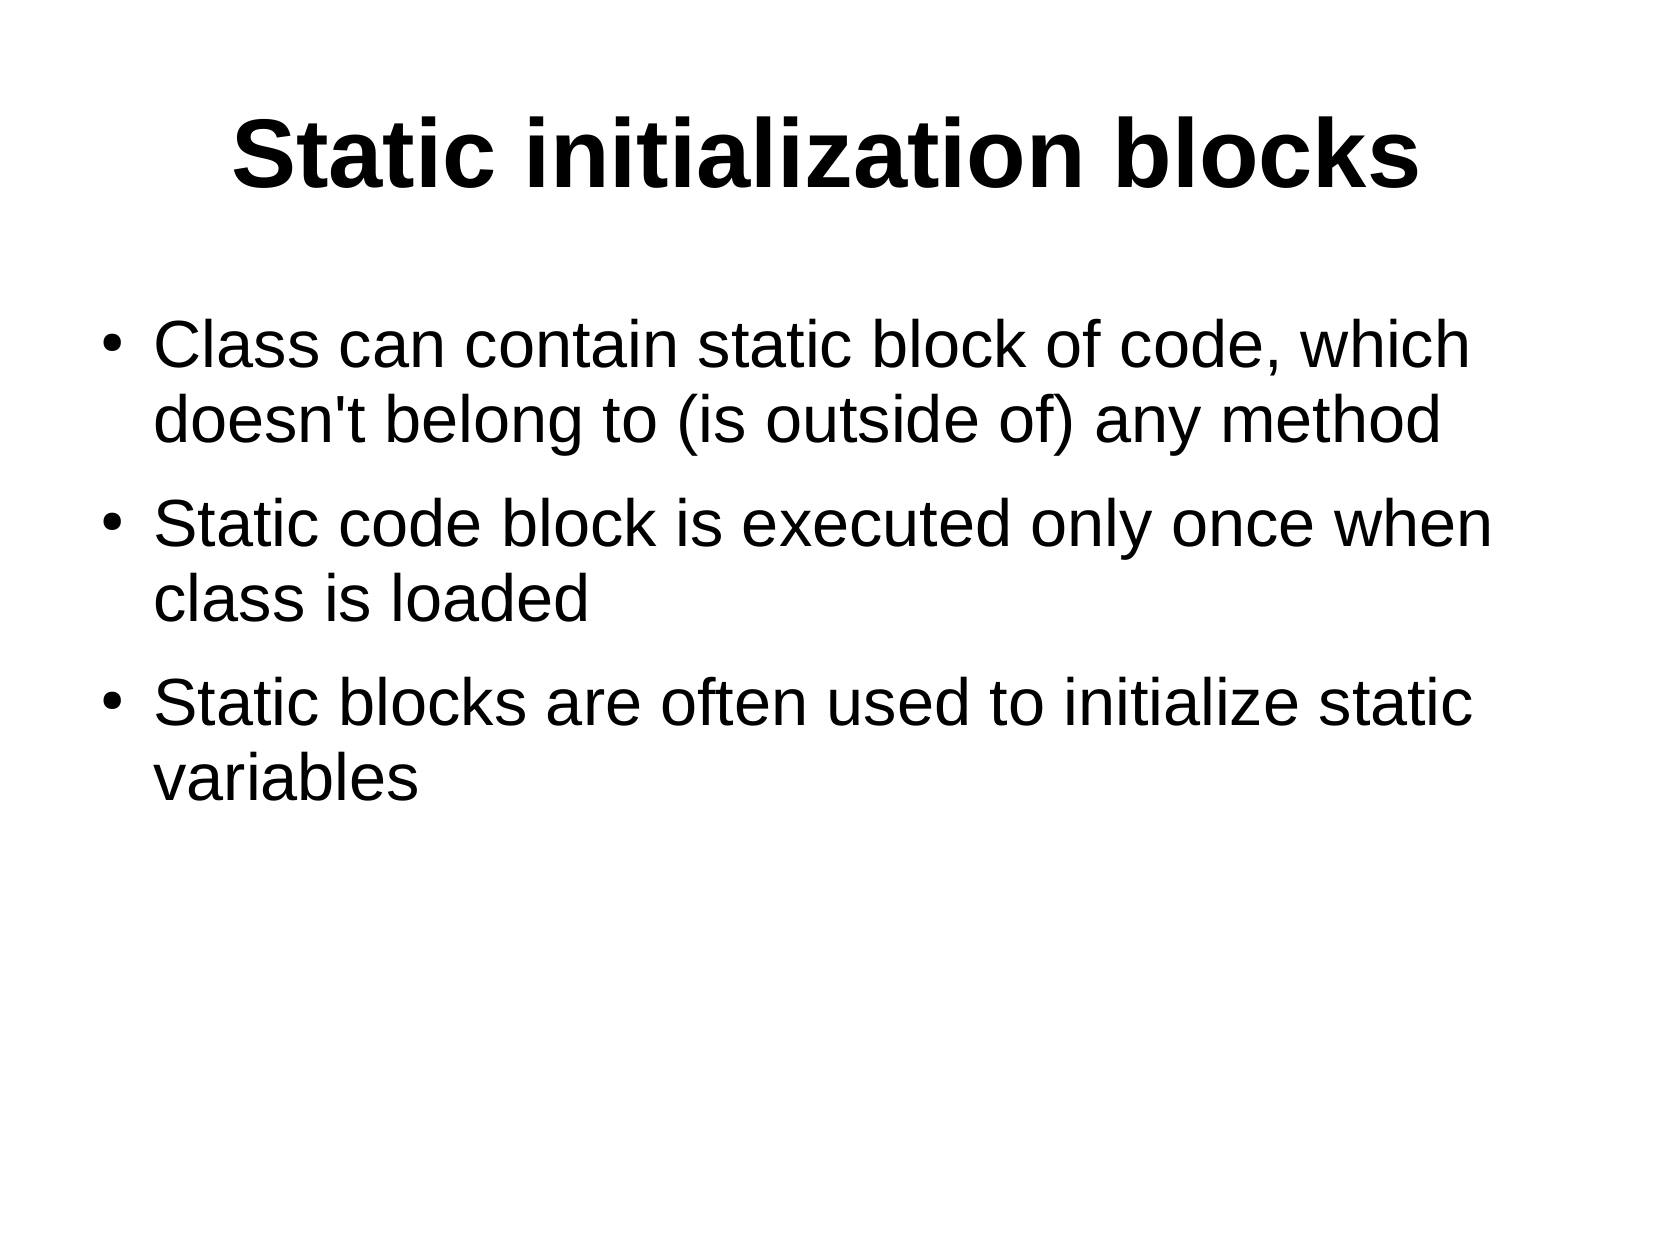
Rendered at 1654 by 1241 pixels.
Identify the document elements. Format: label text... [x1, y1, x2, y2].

title Static initialization blocks [59, 47, 1595, 262]
list Class can contain static block of code, which doesn't belong to (is outside of) any method Static code block is executed only once when class is loaded Static blocks are often used to initialize static variables [82, 307, 1538, 1186]
